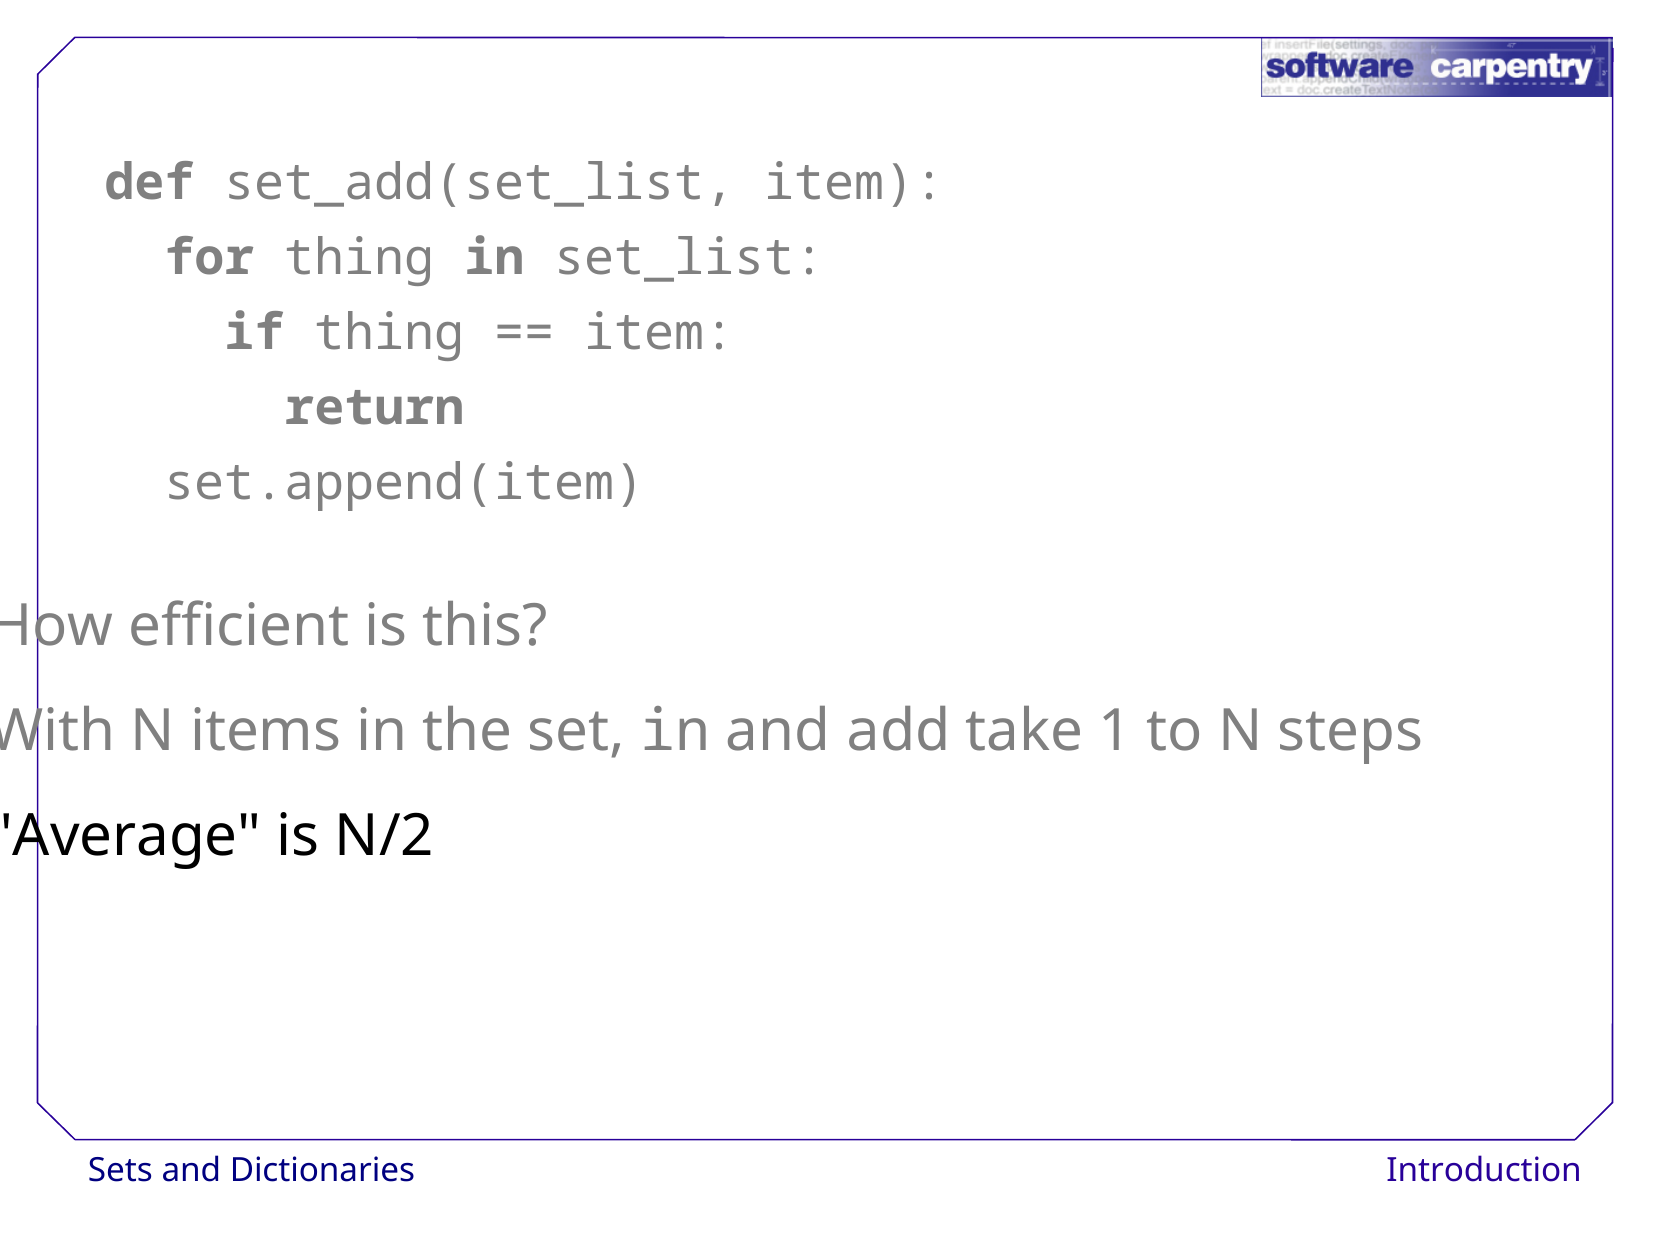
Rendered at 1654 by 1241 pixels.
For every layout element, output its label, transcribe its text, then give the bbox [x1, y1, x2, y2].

text_box How efficient is this? With N items in the set, in and add take 1 to N steps "Average" is N/2 [0, 544, 1589, 875]
text_box def set_add(set_list, item): for thing in set_list: if thing == item: return set.append(item) [89, 126, 1512, 535]
picture [1261, 39, 1613, 97]
